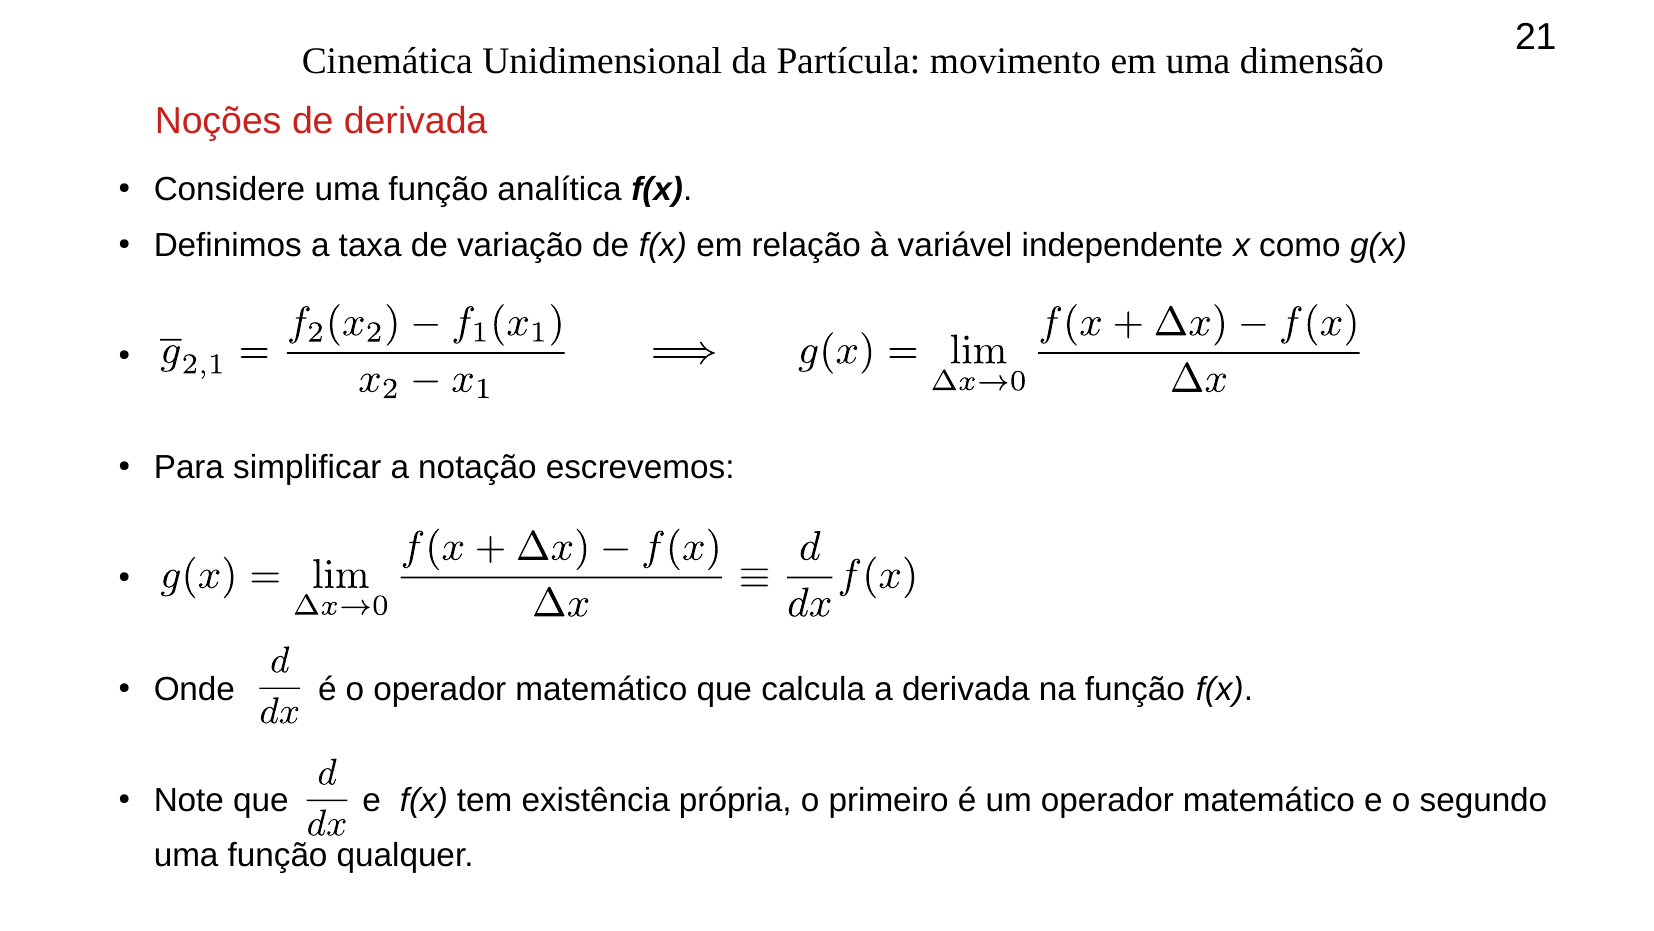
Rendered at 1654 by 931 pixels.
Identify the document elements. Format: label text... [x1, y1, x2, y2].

picture [158, 302, 1362, 400]
text_box Noções de derivada [140, 92, 557, 149]
text_box Cinemática Unidimensional da Partícula: movimento em uma dimensão [287, 11, 1401, 89]
picture [306, 758, 348, 836]
picture [158, 527, 916, 619]
text_box Considere uma função analítica f(x). Definimos a taxa de variação de f(x) em relação à variável independente x como g(x) Para simplificar a notação escrevemos: Onde é o operador matemático que calcula a derivada na função f(x). Note que e f(x) tem existência própria, o primeiro é um operador matemático e o segundo uma função qualquer. [103, 144, 1602, 882]
text_box <number> [1500, 7, 1654, 78]
picture [259, 646, 301, 724]
